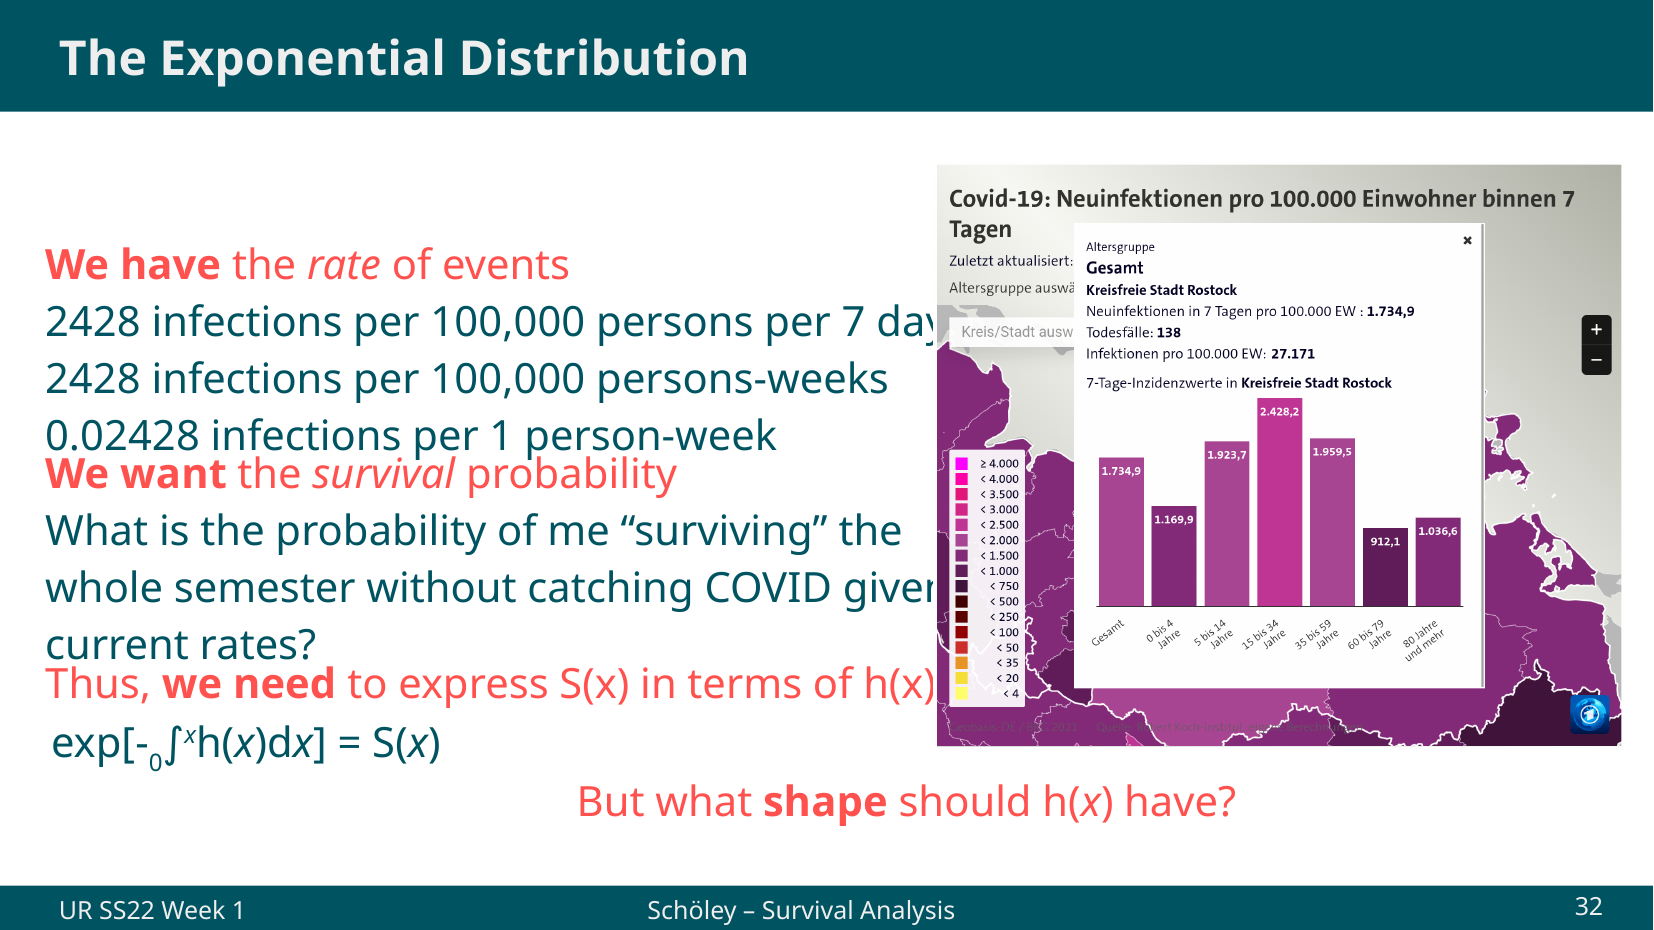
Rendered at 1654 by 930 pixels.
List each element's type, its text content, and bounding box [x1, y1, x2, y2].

text_box But what shape should h(x) have? [561, 764, 1440, 878]
text_box We have the rate of events 2428 infections per 100,000 persons per 7 days 2428 infections per 100,000 persons-weeks 0.02428 infections per 1 person-week [30, 227, 933, 487]
text_box Thus, we need to express S(x) in terms of h(x) [30, 646, 908, 760]
title The Exponential Distribution [58, 0, 1594, 117]
text_box exp[-0∫xh(x)dx] = S(x) [36, 760, 489, 819]
text_box We want the survival probability What is the probability of me “surviving” the whole semester without catching COVID given current rates? [30, 487, 915, 683]
picture [933, 161, 1625, 749]
